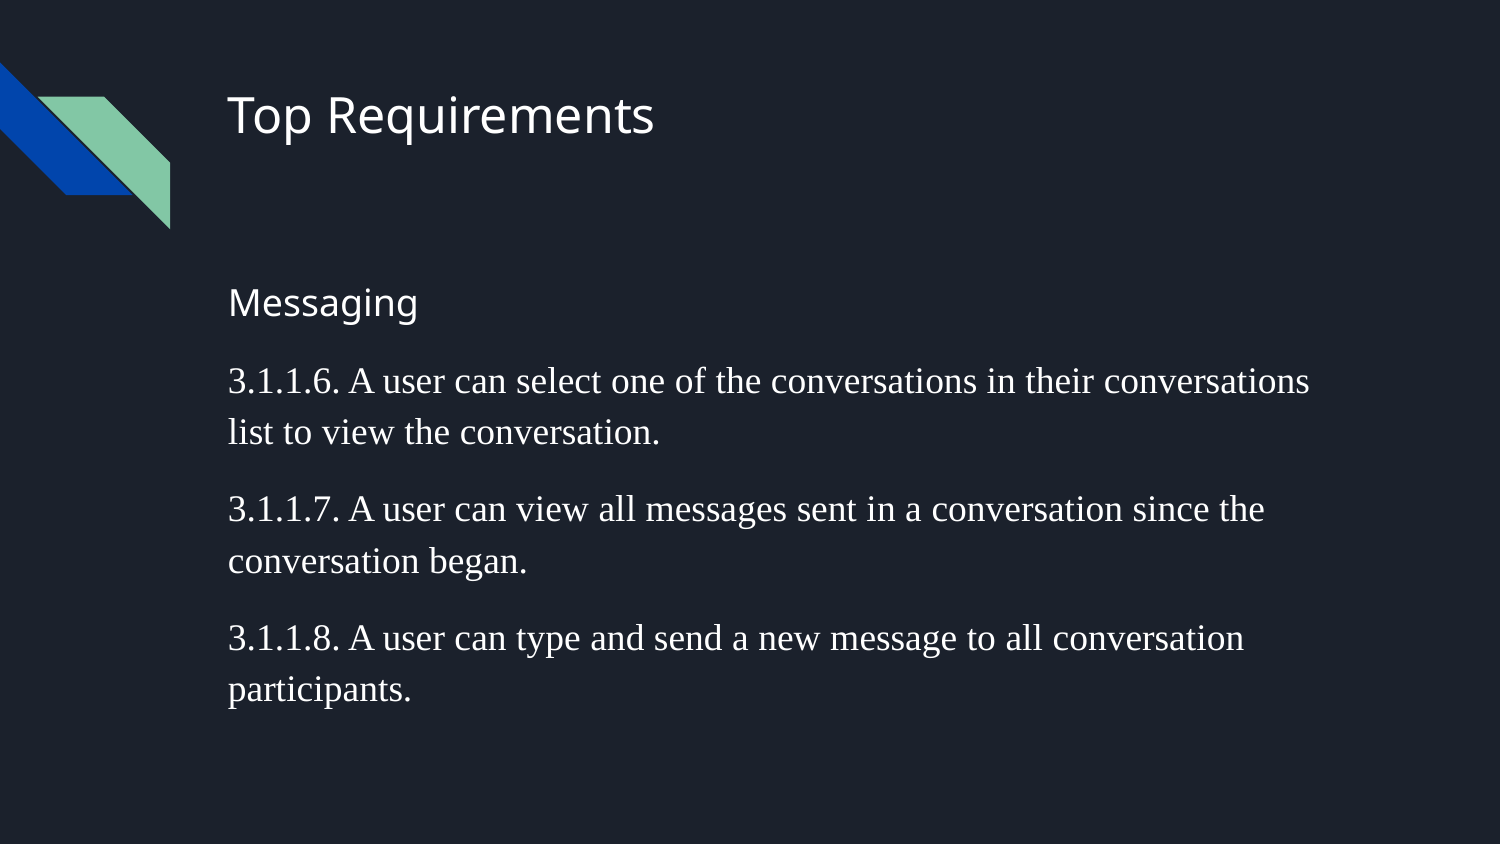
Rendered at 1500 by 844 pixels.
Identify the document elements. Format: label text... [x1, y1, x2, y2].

title Top Requirements [212, 64, 1368, 215]
list Messaging 3.1.1.6. A user can select one of the conversations in their conversations list to view the conversation. 3.1.1.7. A user can view all messages sent in a conversation since the conversation began. 3.1.1.8. A user can type and send a new message to all conversation participants. [212, 257, 1368, 735]
